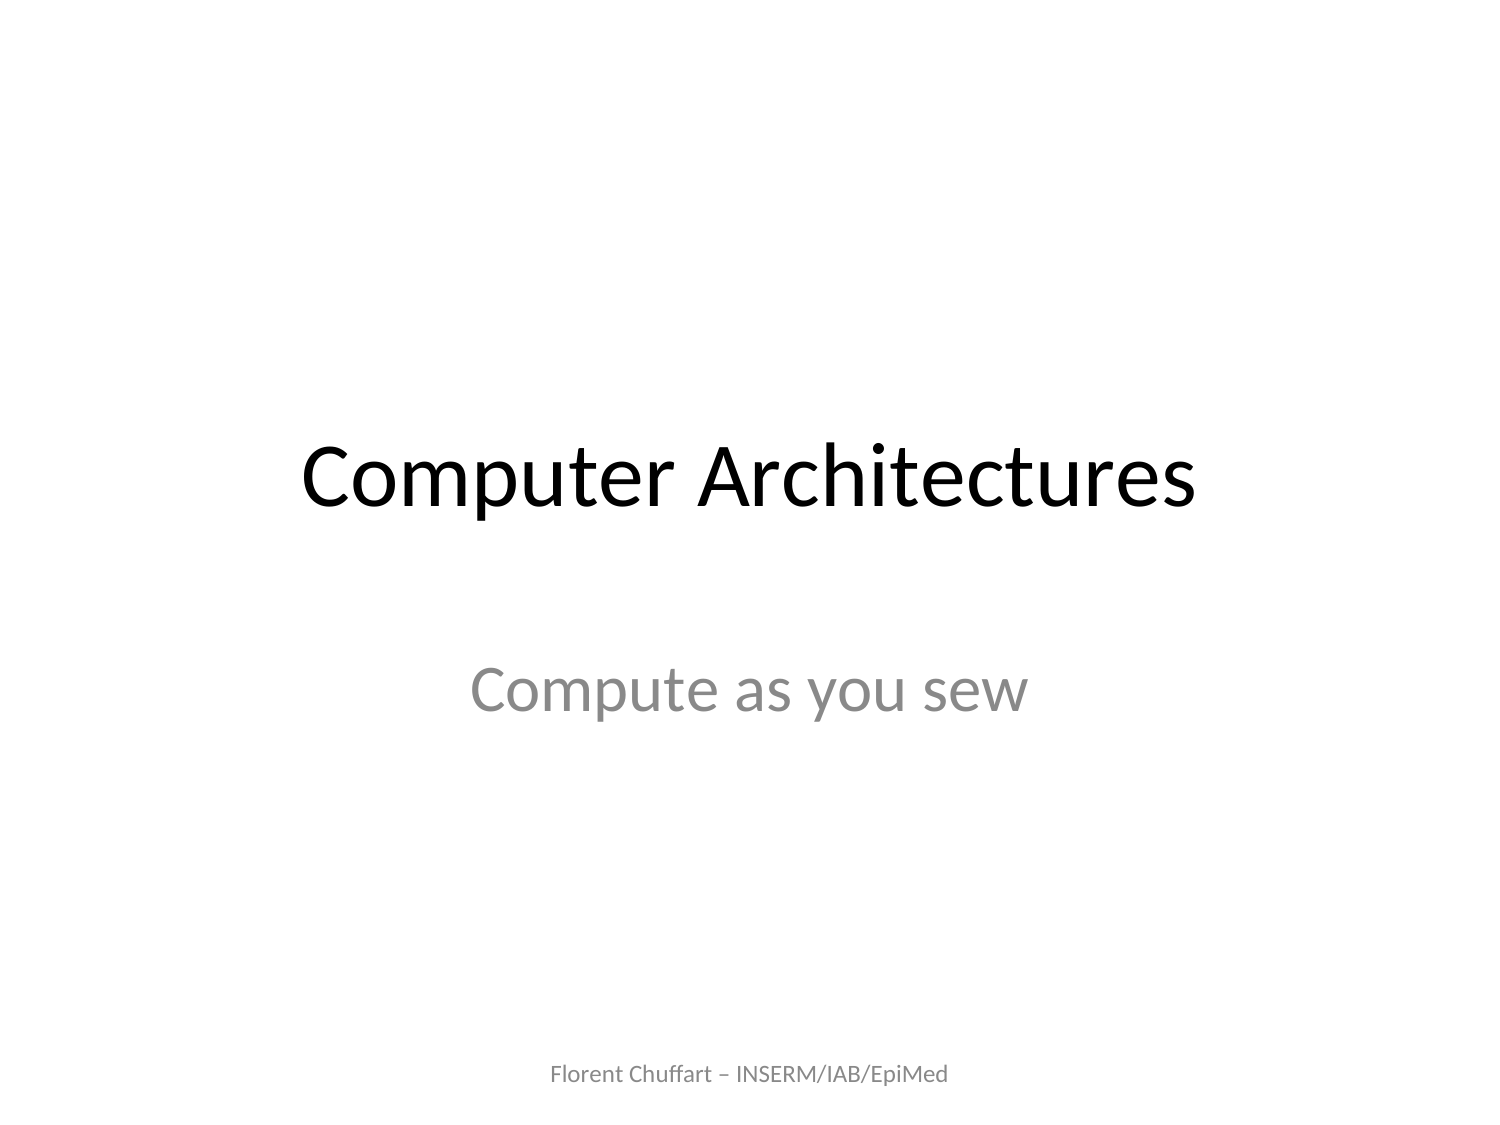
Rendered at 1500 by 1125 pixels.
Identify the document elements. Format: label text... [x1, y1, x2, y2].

text_box Florent Chuffart – INSERM/IAB/EpiMed [512, 1042, 988, 1103]
subtitle Compute as you sew [225, 637, 1276, 925]
title Computer Architectures [112, 349, 1388, 591]
